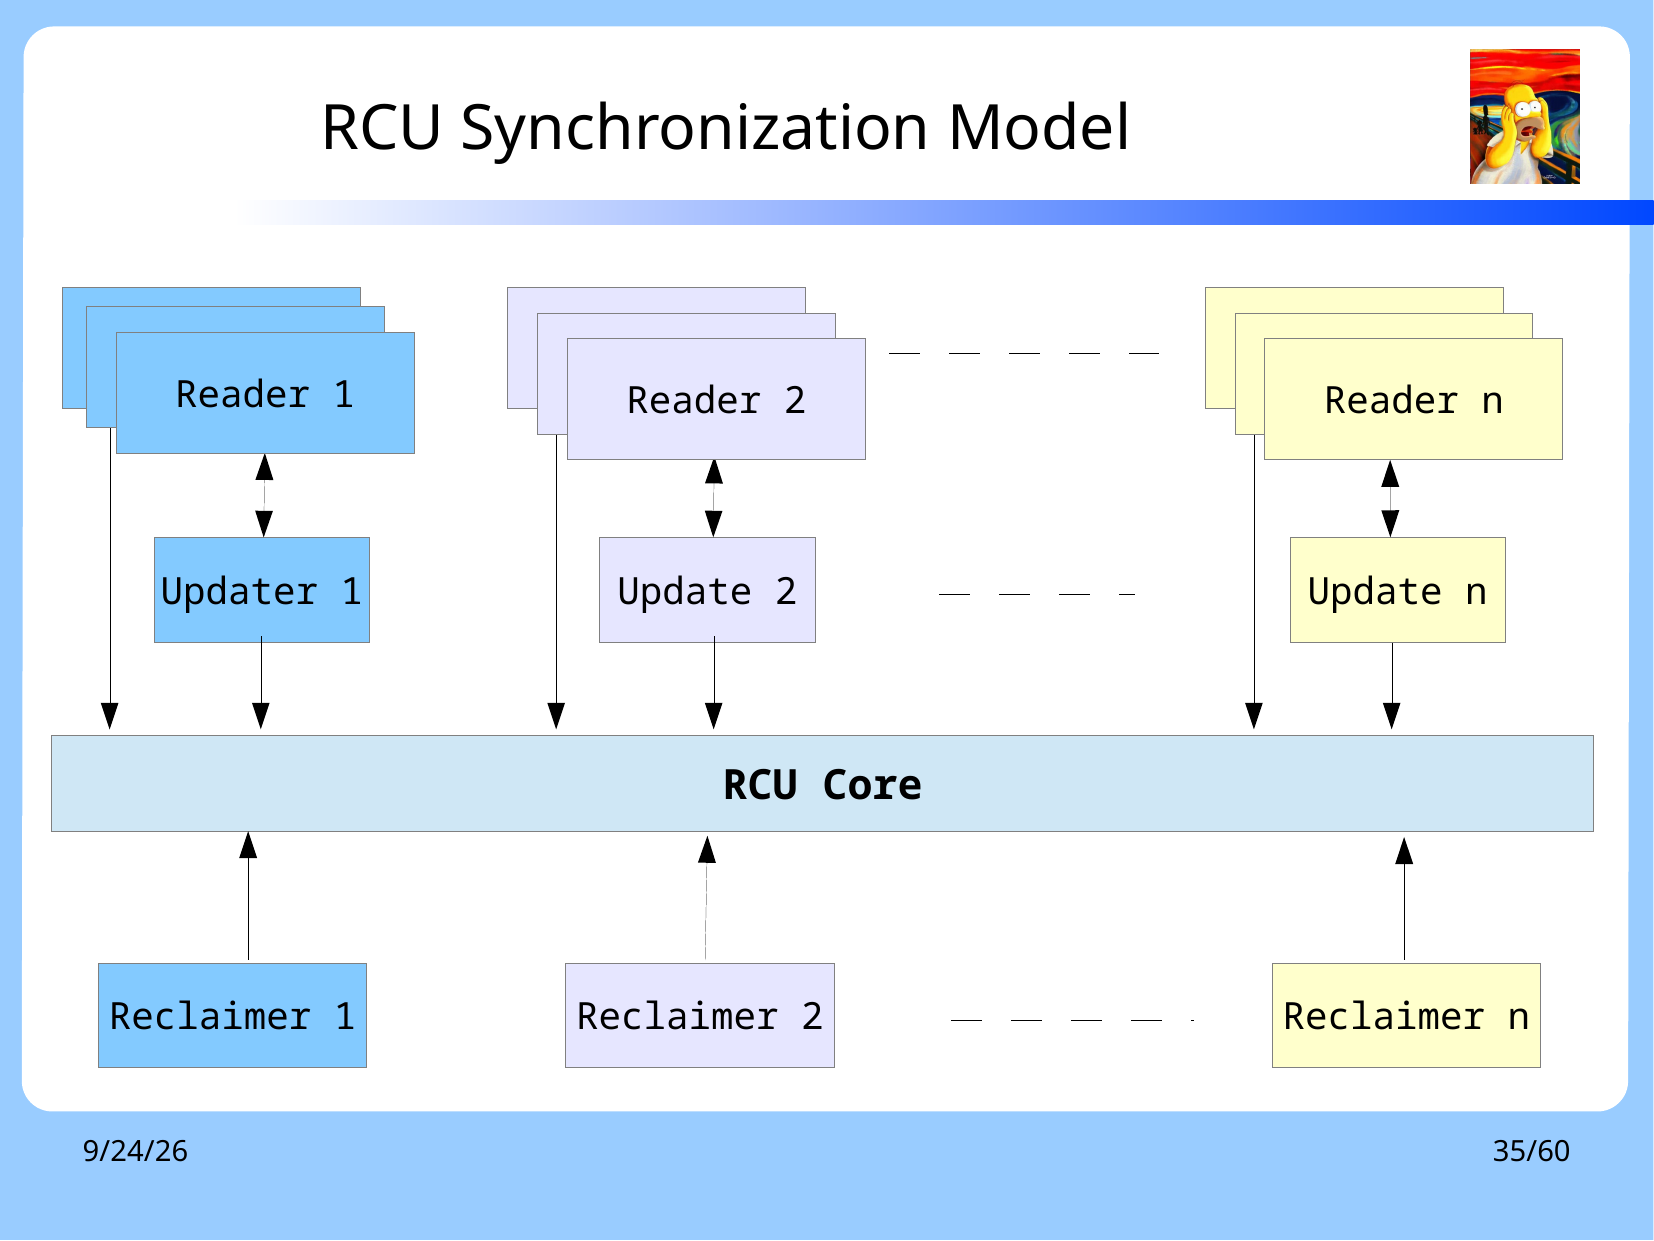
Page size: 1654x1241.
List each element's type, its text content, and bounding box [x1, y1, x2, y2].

text_box Reader 1 [116, 332, 415, 454]
text_box Reader n [1235, 313, 1533, 435]
text_box Reader n [1205, 287, 1504, 409]
text_box Reader 2 [537, 313, 836, 435]
text_box Updater 1 [154, 537, 370, 643]
title RCU Synchronization Model [82, 49, 1371, 201]
text_box Reader n [1264, 338, 1563, 460]
text_box RCU Core [51, 735, 1594, 832]
picture [1470, 49, 1580, 184]
text_box Update 2 [599, 537, 816, 643]
text_box Reader 2 [507, 287, 806, 409]
text_box Reclaimer 2 [565, 963, 835, 1068]
text_box Reclaimer 1 [98, 963, 367, 1068]
text_box Reader 1 [62, 287, 361, 409]
text_box Reclaimer n [1272, 963, 1541, 1068]
text_box Reader 1 [86, 306, 385, 428]
text_box Update n [1290, 537, 1506, 643]
text_box Reader 2 [567, 338, 866, 460]
